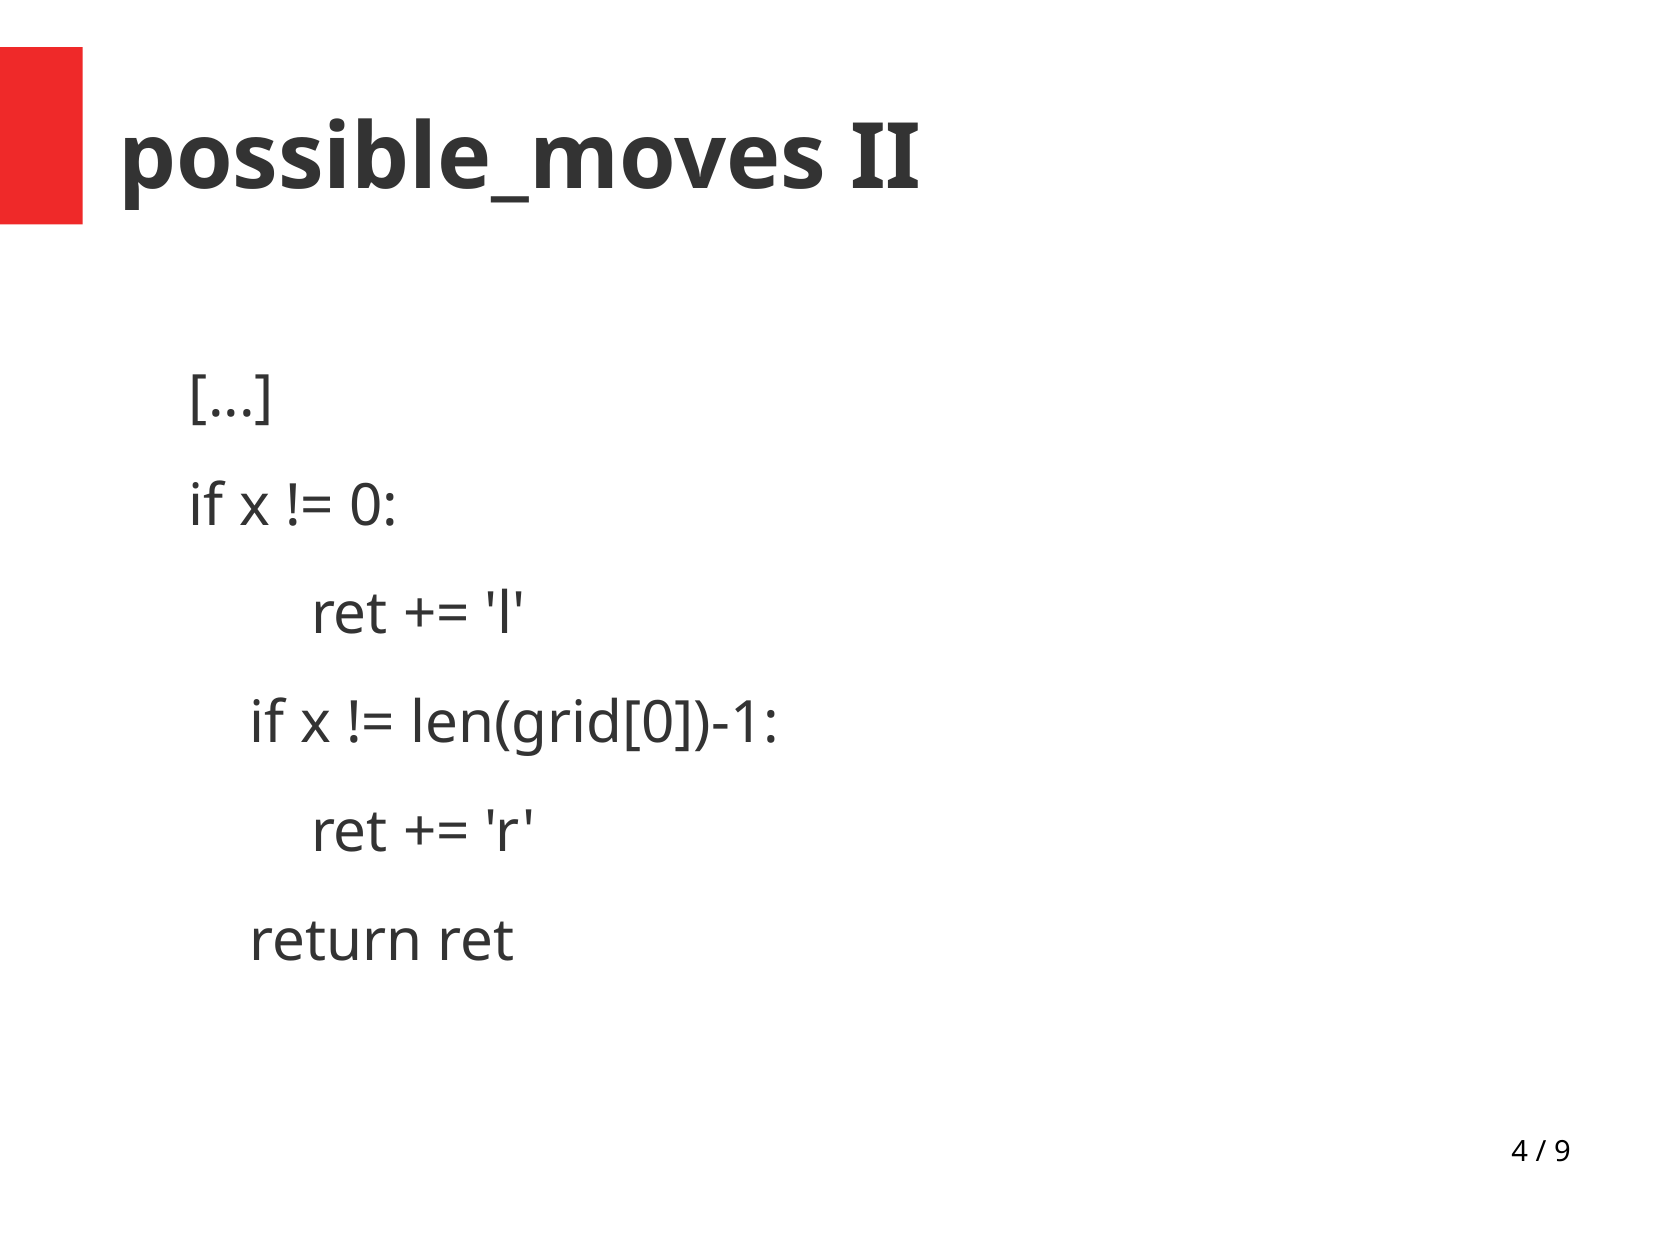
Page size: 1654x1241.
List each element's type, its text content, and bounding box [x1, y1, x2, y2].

list [...] if x != 0: ret += 'l' if x != len(grid[0])-1: ret += 'r' return ret [118, 354, 1536, 1074]
title possible_moves II [118, 49, 1571, 257]
